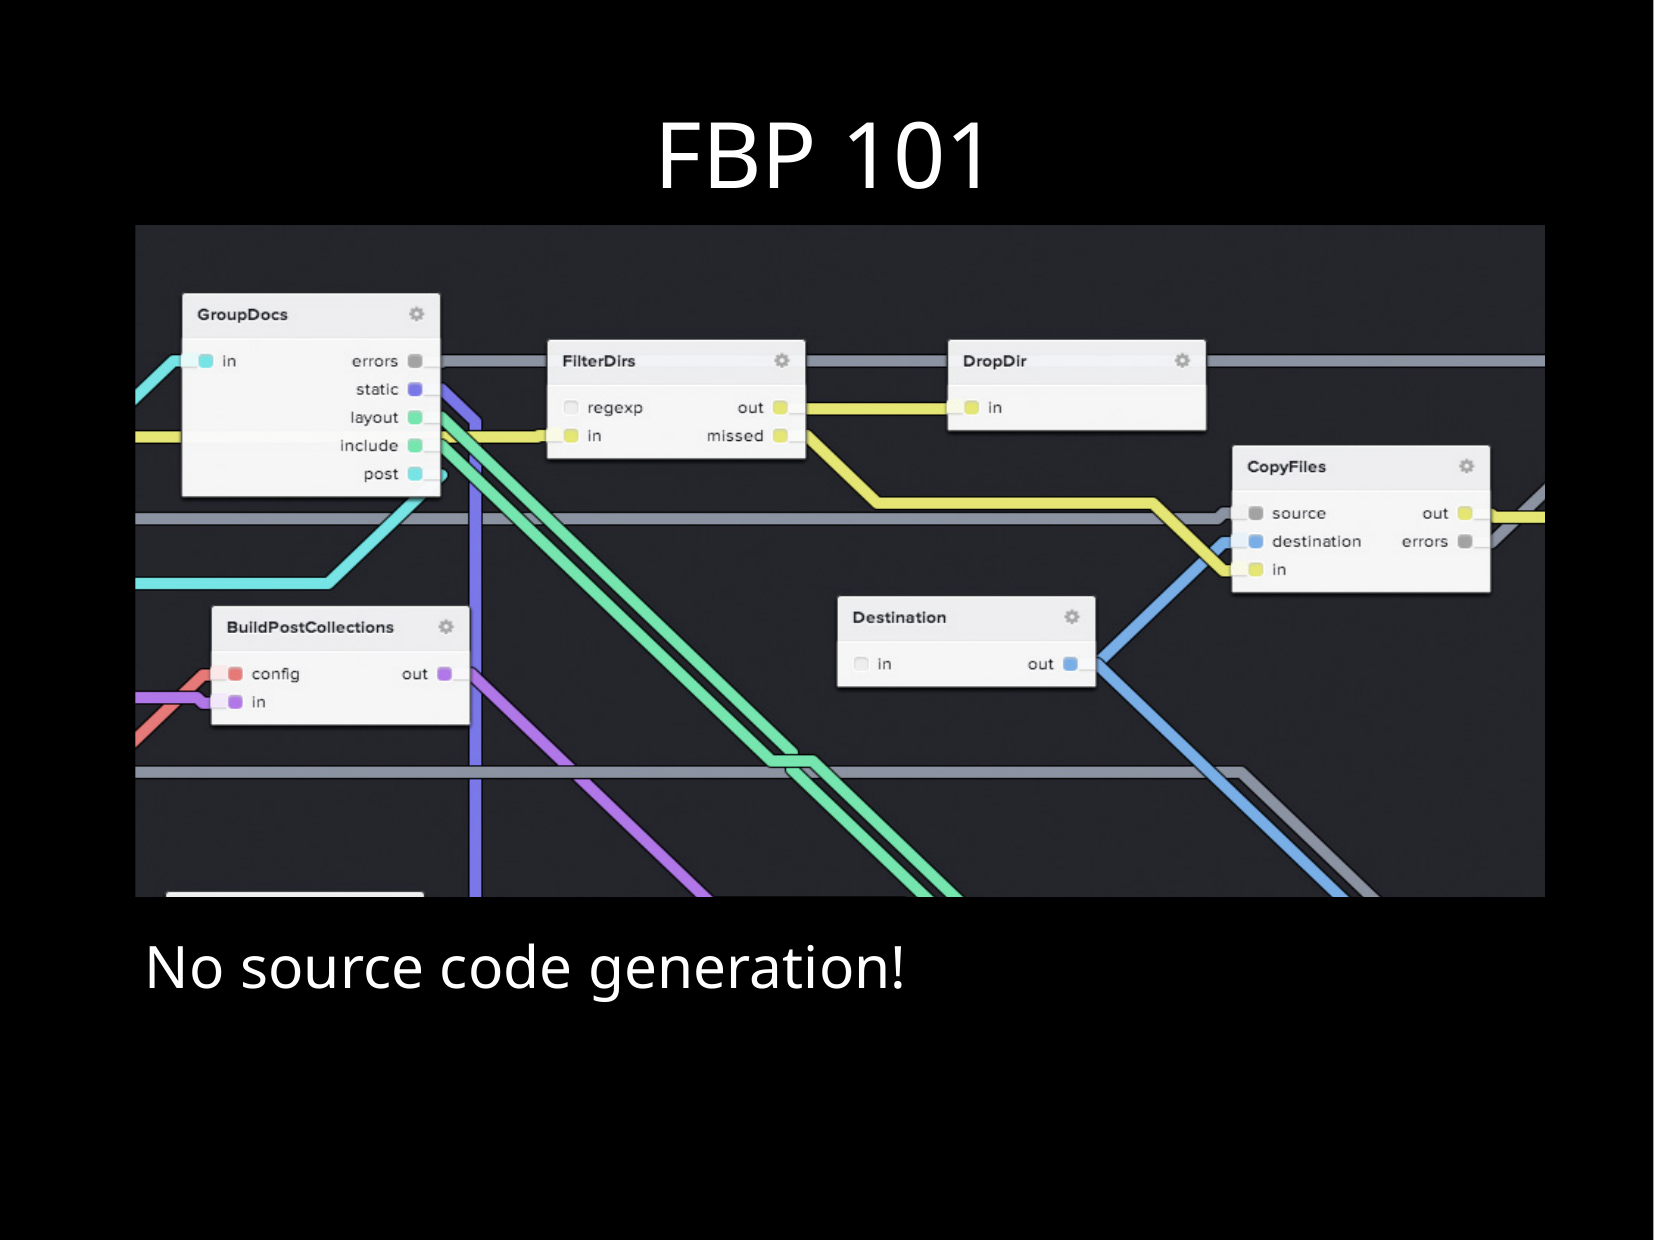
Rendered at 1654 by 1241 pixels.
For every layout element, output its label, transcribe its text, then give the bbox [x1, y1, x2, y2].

list No source code generation! [82, 290, 1571, 1010]
picture [134, 225, 1546, 897]
title FBP 101 [82, 49, 1571, 257]
